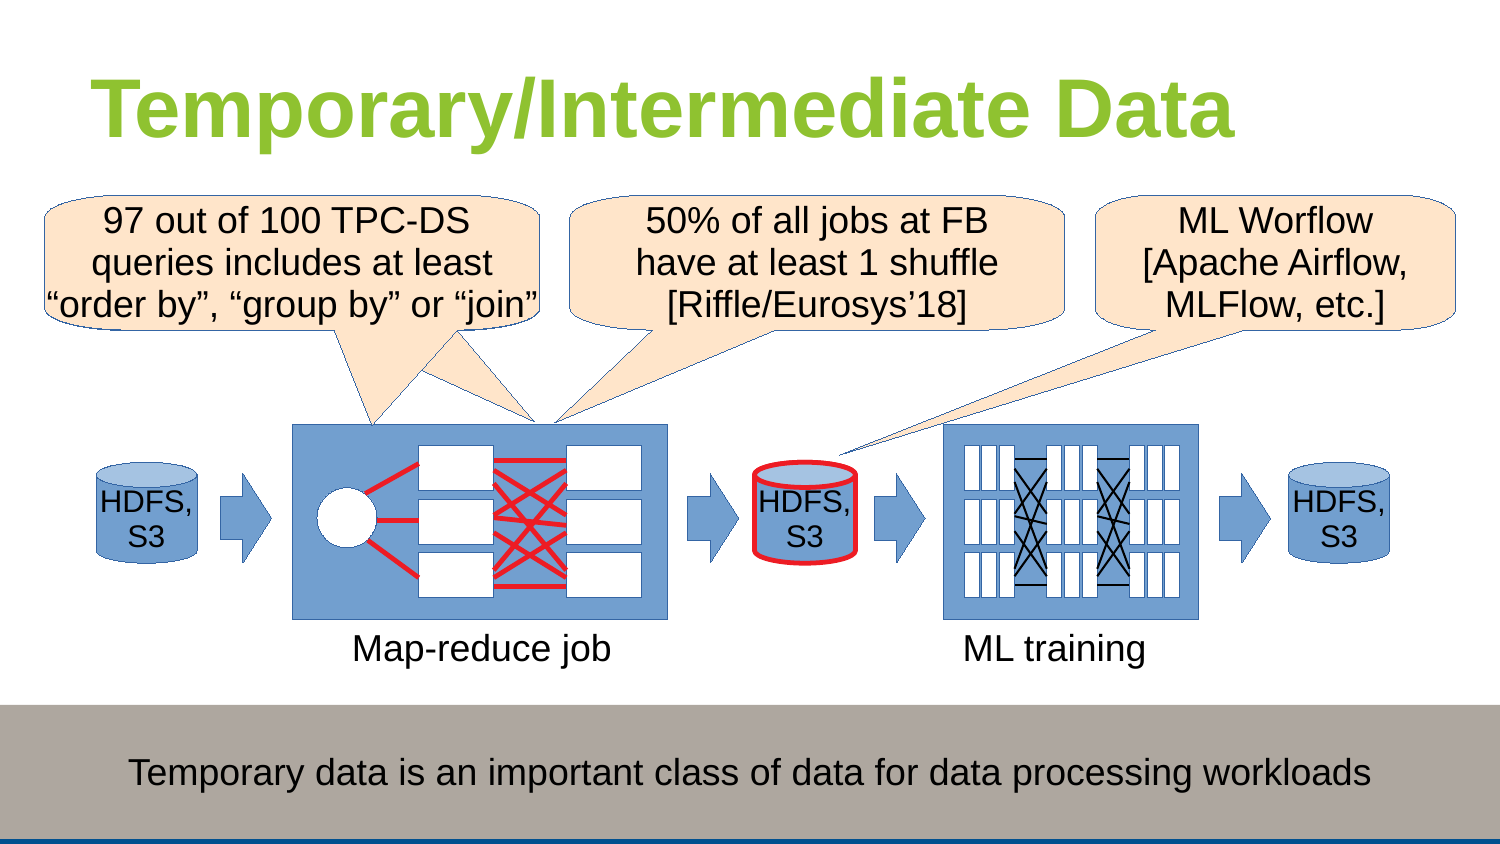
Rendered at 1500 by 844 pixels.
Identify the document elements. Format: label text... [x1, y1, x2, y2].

text_box 97 out of 100 TPC-DS queries includes at least “order by”, “group by” or “join” [44, 195, 540, 426]
title Temporary/Intermediate Data [75, 33, 1426, 175]
text_box HDFS, S3 [1288, 476, 1390, 564]
text_box [292, 424, 668, 619]
text_box [220, 473, 272, 563]
text_box ML Worflow [Apache Airflow, MLFlow, etc.] [839, 195, 1456, 456]
text_box RPC [754, 462, 856, 488]
text_box ML training [865, 619, 1244, 677]
text_box Map-reduce job [292, 619, 671, 677]
text_box 50% of all jobs at FB have at least 1 shuffle [Riffle/Eurosys’18] [554, 195, 1065, 423]
text_box HDFS, S3 [96, 475, 198, 564]
text_box HDFS, S3 [754, 476, 856, 564]
text_box [422, 331, 535, 422]
text_box Metadata server [96, 462, 198, 488]
text_box Temporary data is an important class of data for data processing workloads [0, 704, 1500, 839]
text_box log operation [1288, 462, 1390, 488]
text_box [943, 424, 1199, 619]
text_box [687, 473, 739, 563]
text_box [1219, 473, 1271, 563]
text_box [874, 473, 926, 563]
